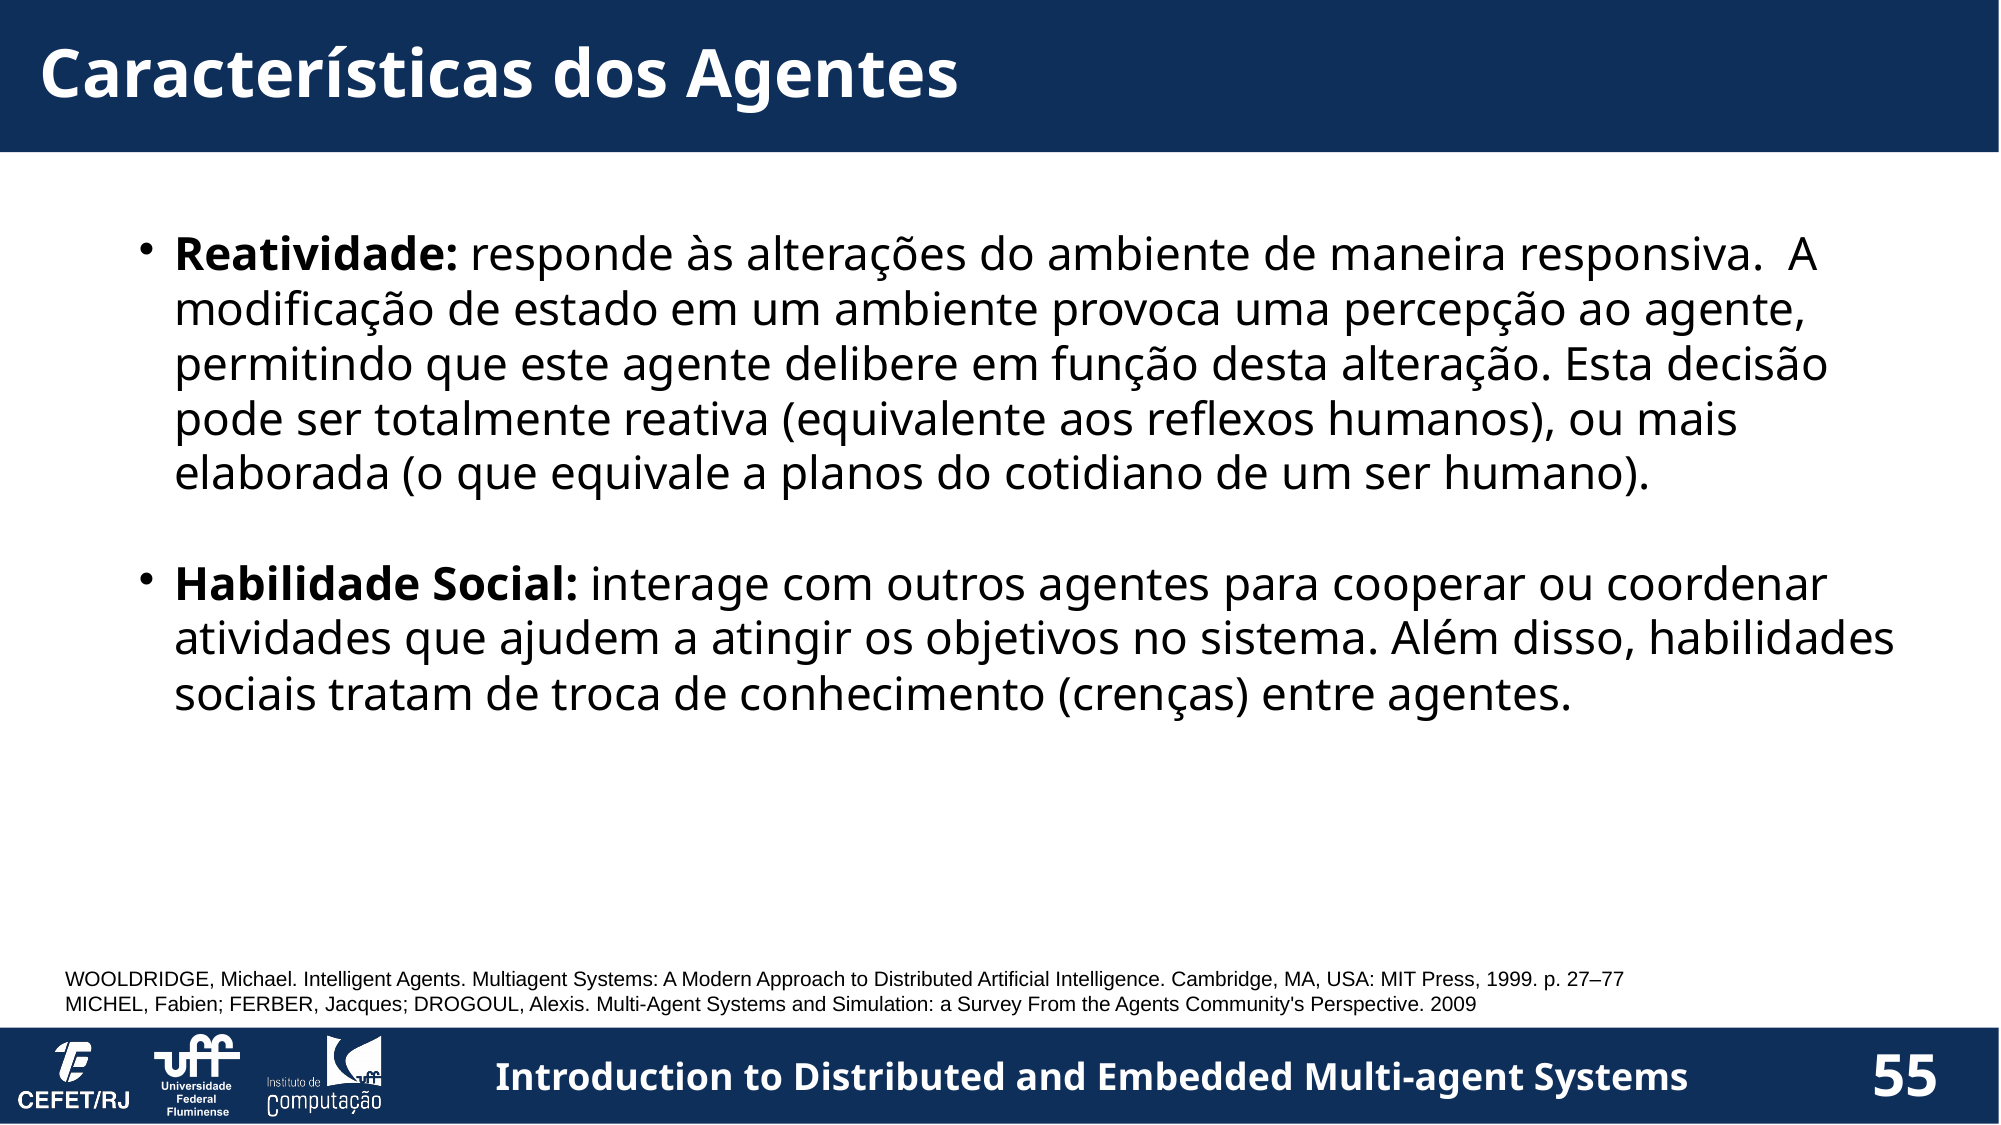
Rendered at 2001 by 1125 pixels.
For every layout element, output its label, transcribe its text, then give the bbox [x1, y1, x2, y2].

picture [18, 1021, 129, 1125]
text_box Características dos Agentes [25, 23, 1999, 119]
picture [265, 1033, 383, 1117]
text_box WOOLDRIDGE, Michael. Intelligent Agents. Multiagent Systems: A Modern Approach to Distributed Artificial Intelligence. Cambridge, MA, USA: MIT Press, 1999. p. 27–77 MICHEL, Fabien; FERBER, Jacques; DROGOUL, Alexis. Multi-Agent Systems and Simulation: a Survey From the Agents Community's Perspective. 2009 [50, 958, 1969, 1024]
picture [153, 1033, 241, 1121]
text_box Reatividade: responde às alterações do ambiente de maneira responsiva. A modificação de estado em um ambiente provoca uma percepção ao agente, permitindo que este agente delibere em função desta alteração. Esta decisão pode ser totalmente reativa (equivalente aos reflexos humanos), ou mais elaborada (o que equivale a planos do cotidiano de um ser humano). Habilidade Social: interage com outros agentes para cooperar ou coordenar atividades que ajudem a atingir os objetivos no sistema. Além disso, habilidades sociais tratam de troca de conhecimento (crenças) entre agentes. [88, 216, 1949, 727]
